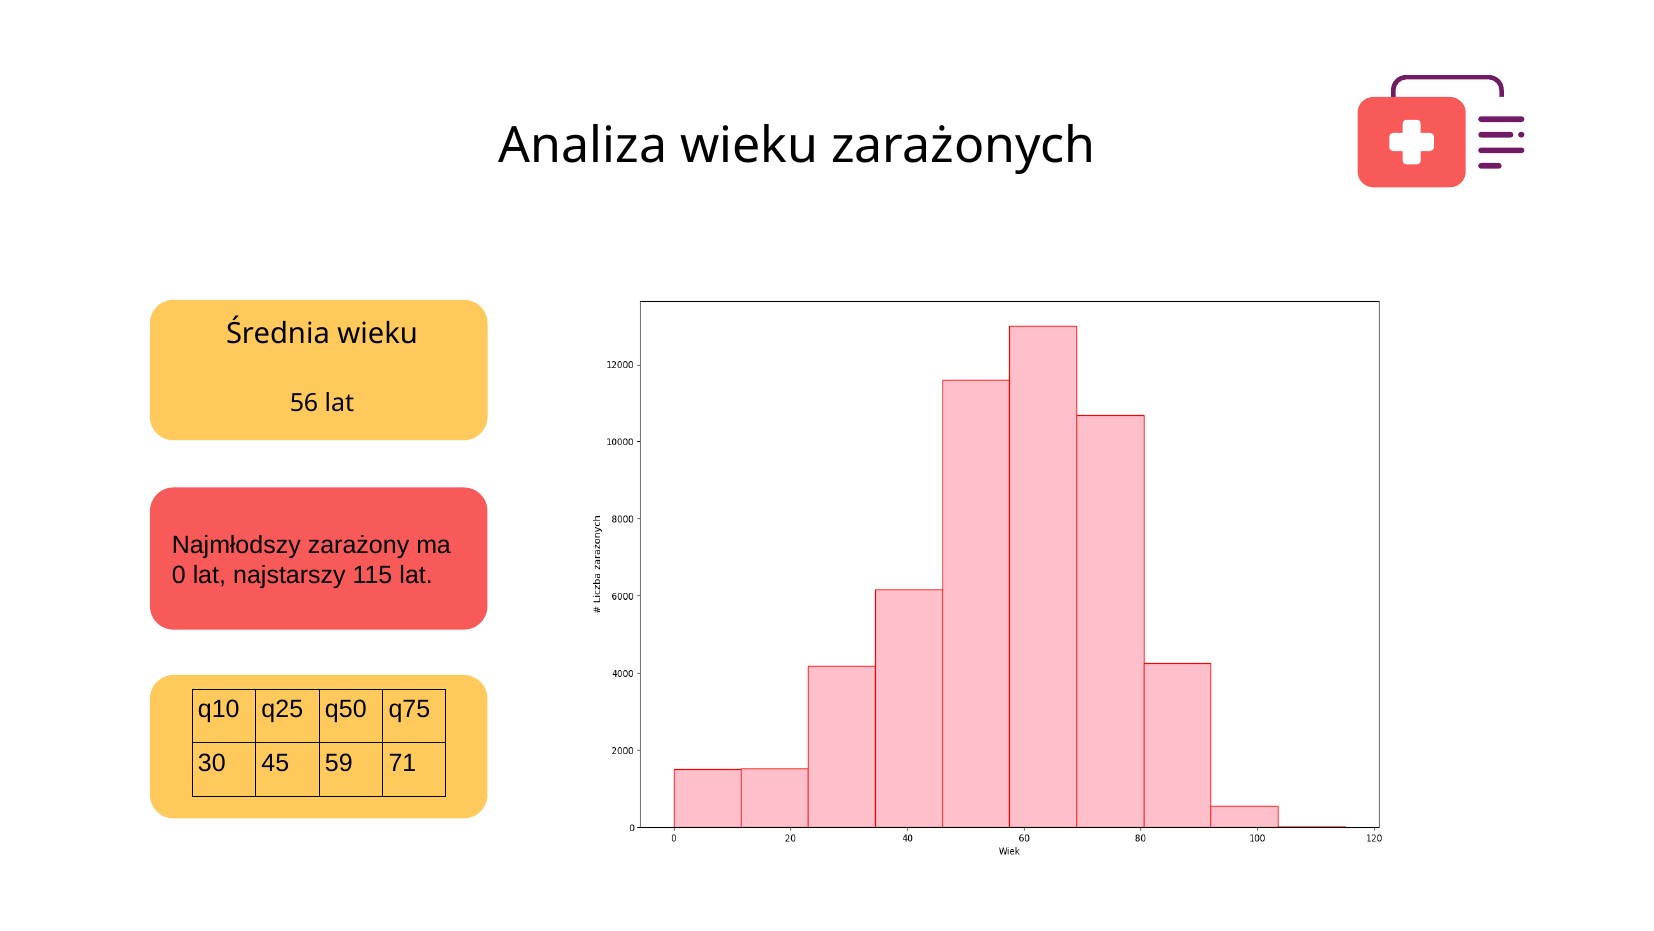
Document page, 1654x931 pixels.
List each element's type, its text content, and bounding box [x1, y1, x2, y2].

table_header q25 [256, 690, 319, 742]
table_cell 45 [256, 743, 319, 796]
table_cell 30 [193, 743, 255, 796]
table_cell 59 [320, 743, 382, 796]
text_box [149, 674, 488, 819]
picture [587, 294, 1388, 863]
title Analiza wieku zarażonych [432, 117, 1163, 188]
table_cell 71 [383, 743, 445, 796]
table_header q75 [383, 690, 445, 742]
text_box Średnia wieku [187, 309, 457, 354]
text_box Najmłodszy zarażony ma 0 lat, najstarszy 115 lat. [149, 487, 488, 630]
table_header q50 [320, 690, 382, 742]
text_box [149, 299, 488, 441]
text_box 56 lat [187, 362, 457, 441]
table_header q10 [193, 690, 255, 742]
text_box [1357, 75, 1538, 188]
